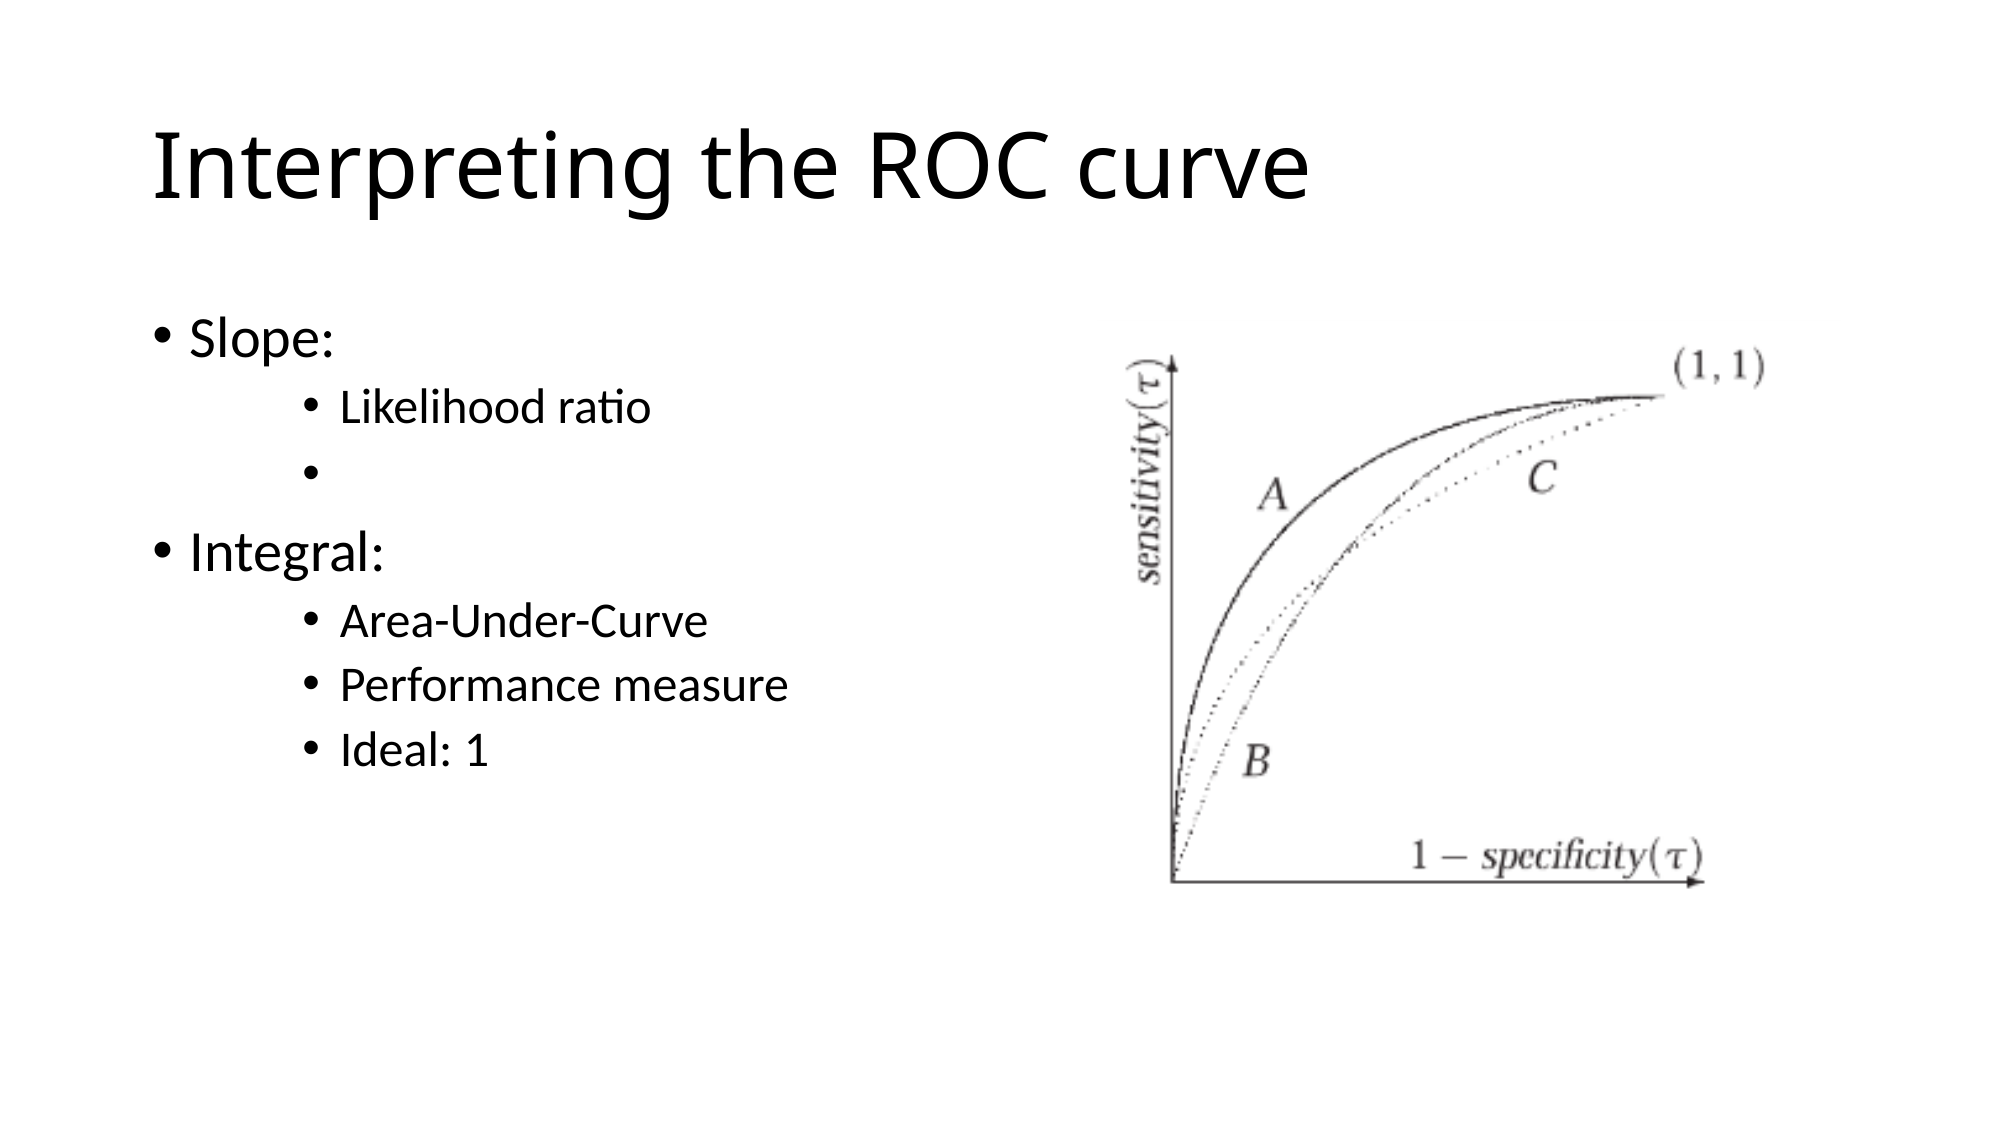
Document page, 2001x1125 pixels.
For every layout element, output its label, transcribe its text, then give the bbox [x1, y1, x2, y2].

list Slope: Likelihood ratio Integral: Area-Under-Curve Performance measure Ideal: 1 [137, 299, 1863, 1014]
title Interpreting the ROC curve [137, 59, 1863, 278]
picture [1097, 319, 1841, 928]
